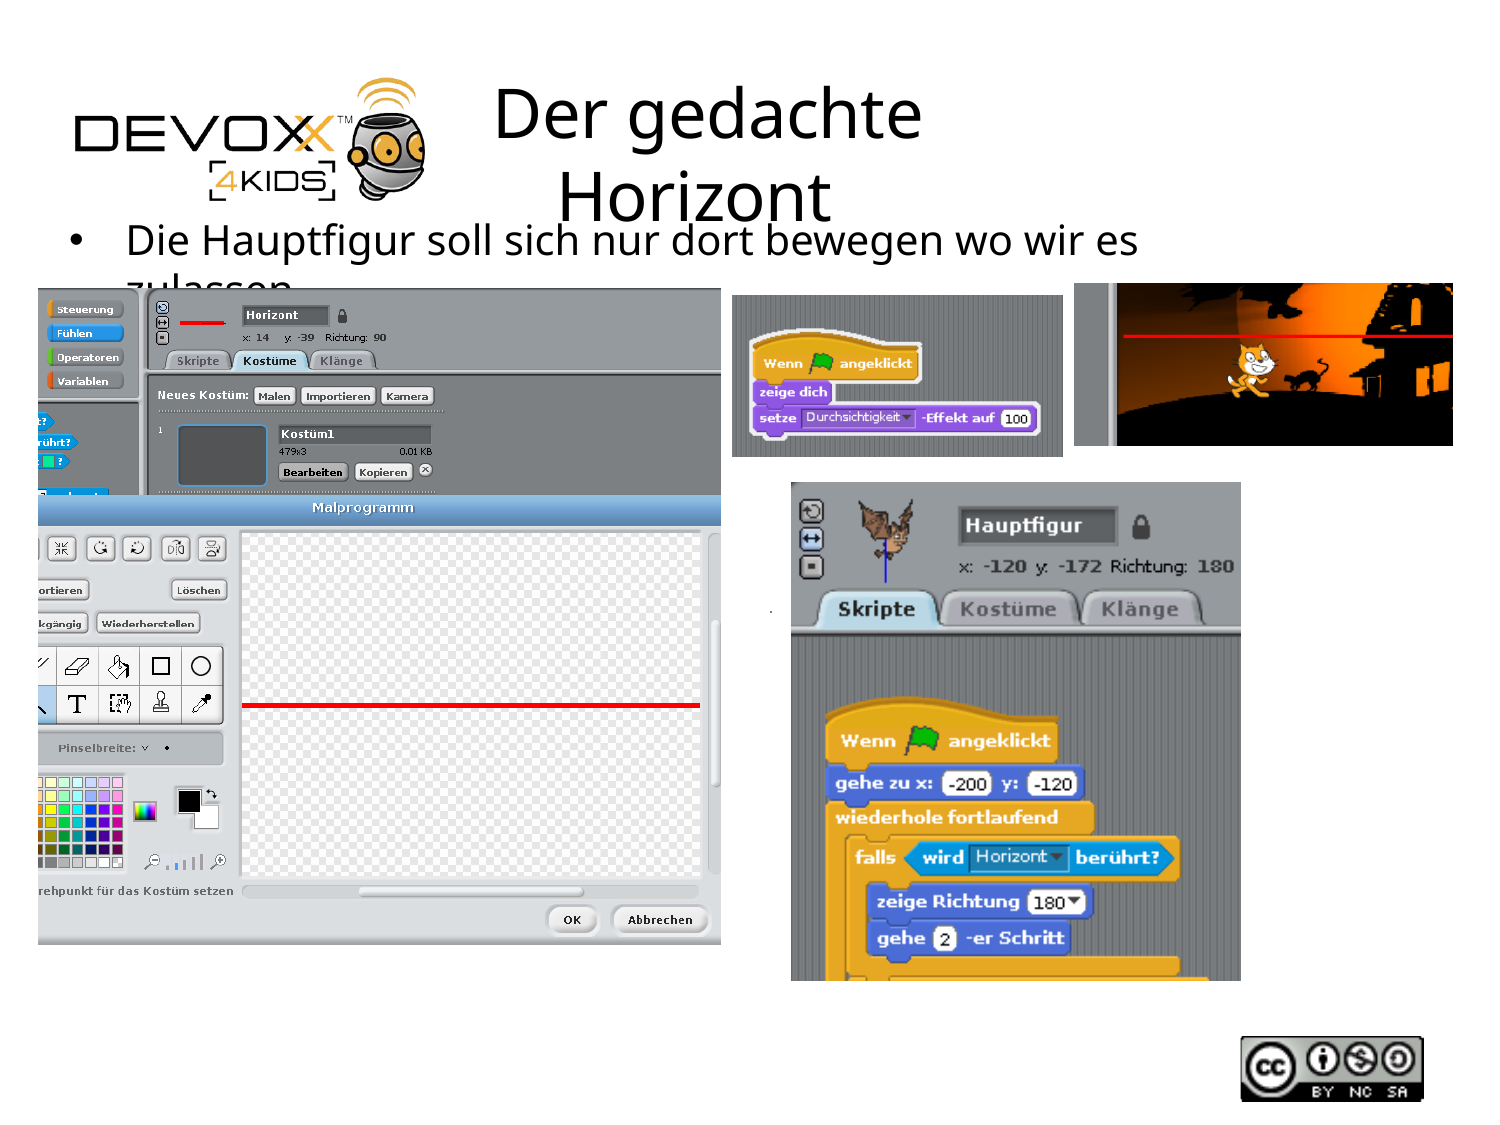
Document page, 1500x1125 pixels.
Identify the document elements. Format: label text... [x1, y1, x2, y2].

picture [38, 288, 721, 945]
picture [1074, 283, 1453, 446]
title Der gedachte Horizont [125, 70, 1200, 258]
picture [732, 295, 1063, 457]
text_box Die Hauptfigur soll sich nur dort bewegen wo wir es zulassen [66, 213, 1347, 358]
picture [43, 456, 54, 467]
picture [75, 77, 125, 201]
picture [1240, 1036, 1424, 1102]
picture [791, 482, 1241, 981]
